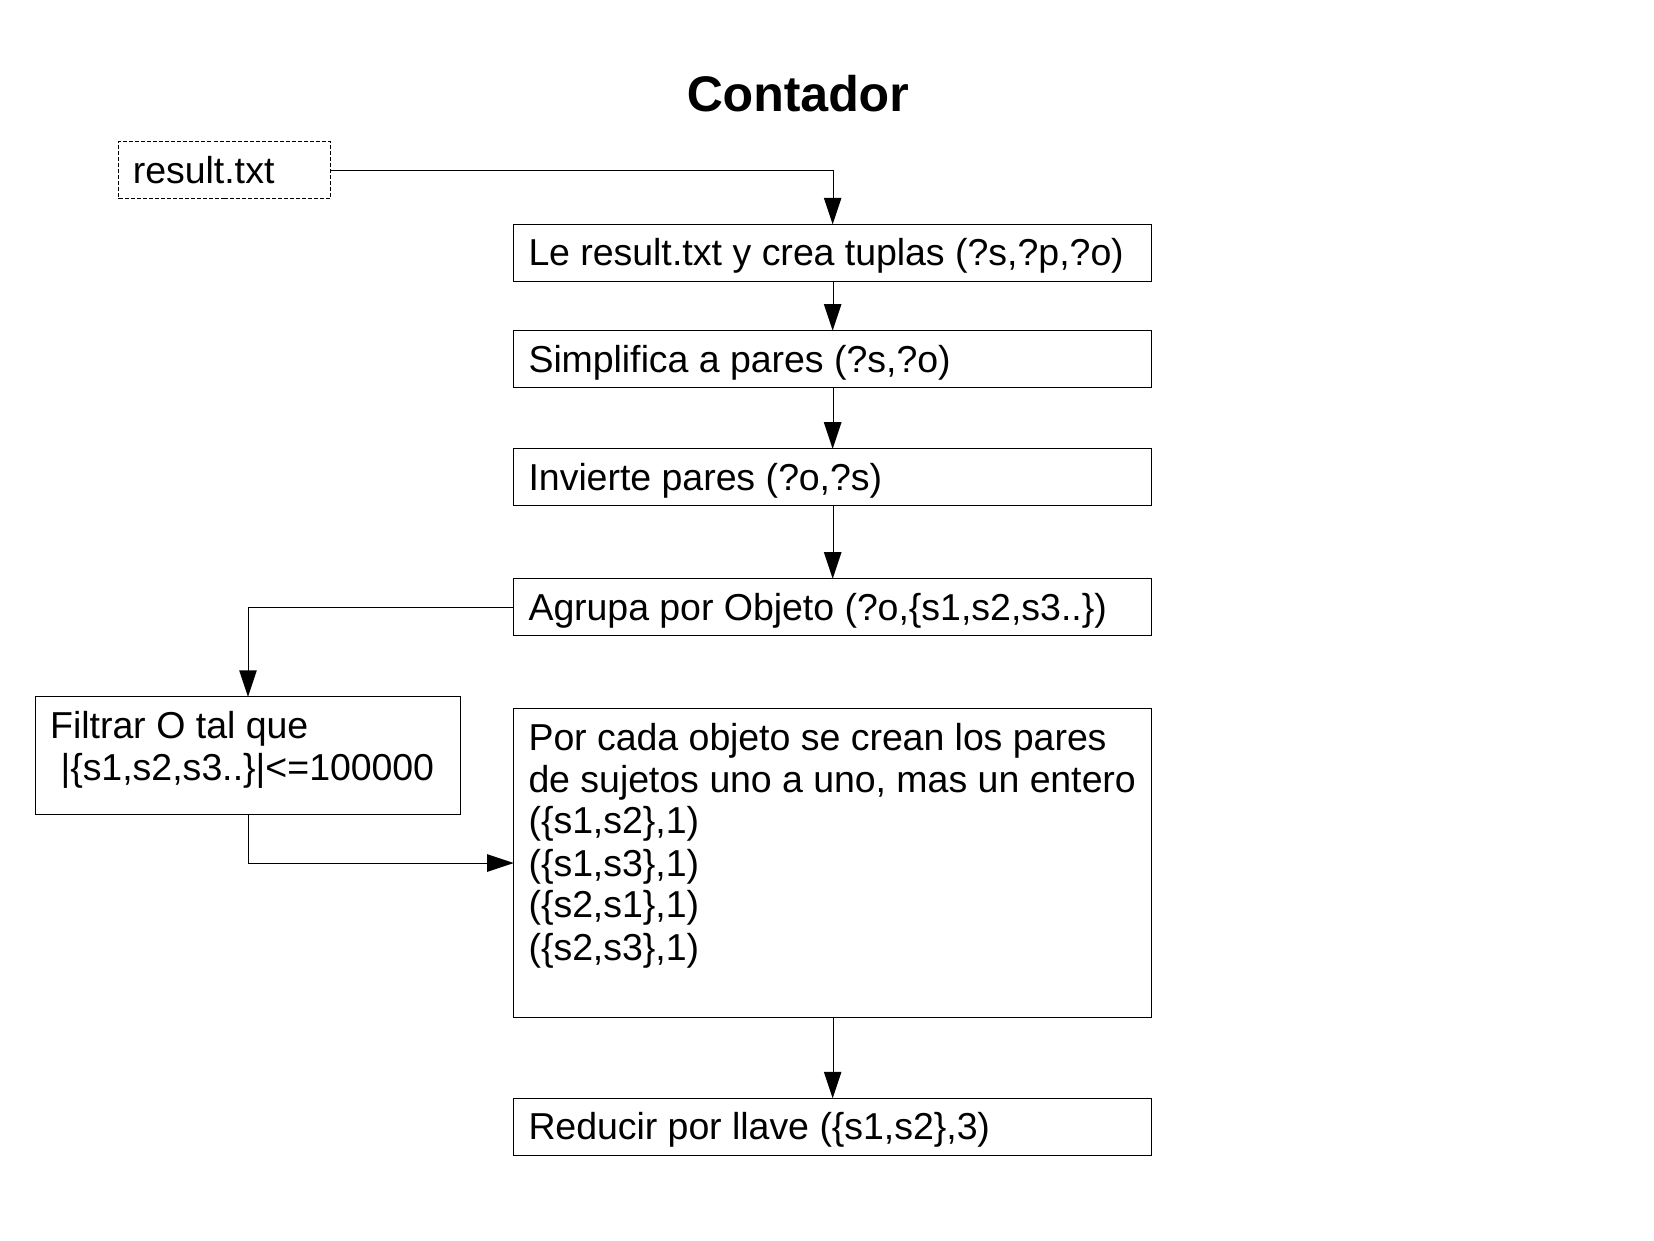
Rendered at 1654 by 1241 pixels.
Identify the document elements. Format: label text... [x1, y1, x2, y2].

text_box Reducir por llave ({s1,s2},3) [513, 1098, 1152, 1156]
text_box Le result.txt y crea tuplas (?s,?p,?o) [513, 224, 1152, 282]
text_box result.txt [118, 141, 331, 199]
text_box Simplifica a pares (?s,?o) [513, 330, 1152, 388]
text_box Por cada objeto se crean los pares de sujetos uno a uno, mas un entero ({s1,s2},1) ({s1,s3},1) ({s2,s1},1) ({s2,s3},1) [513, 708, 1152, 1018]
text_box Filtrar O tal que |{s1,s2,s3..}|<=100000 [35, 696, 461, 815]
text_box Agrupa por Objeto (?o,{s1,s2,s3..}) [513, 578, 1152, 636]
text_box Contador [472, 59, 1134, 131]
text_box Invierte pares (?o,?s) [513, 448, 1152, 506]
